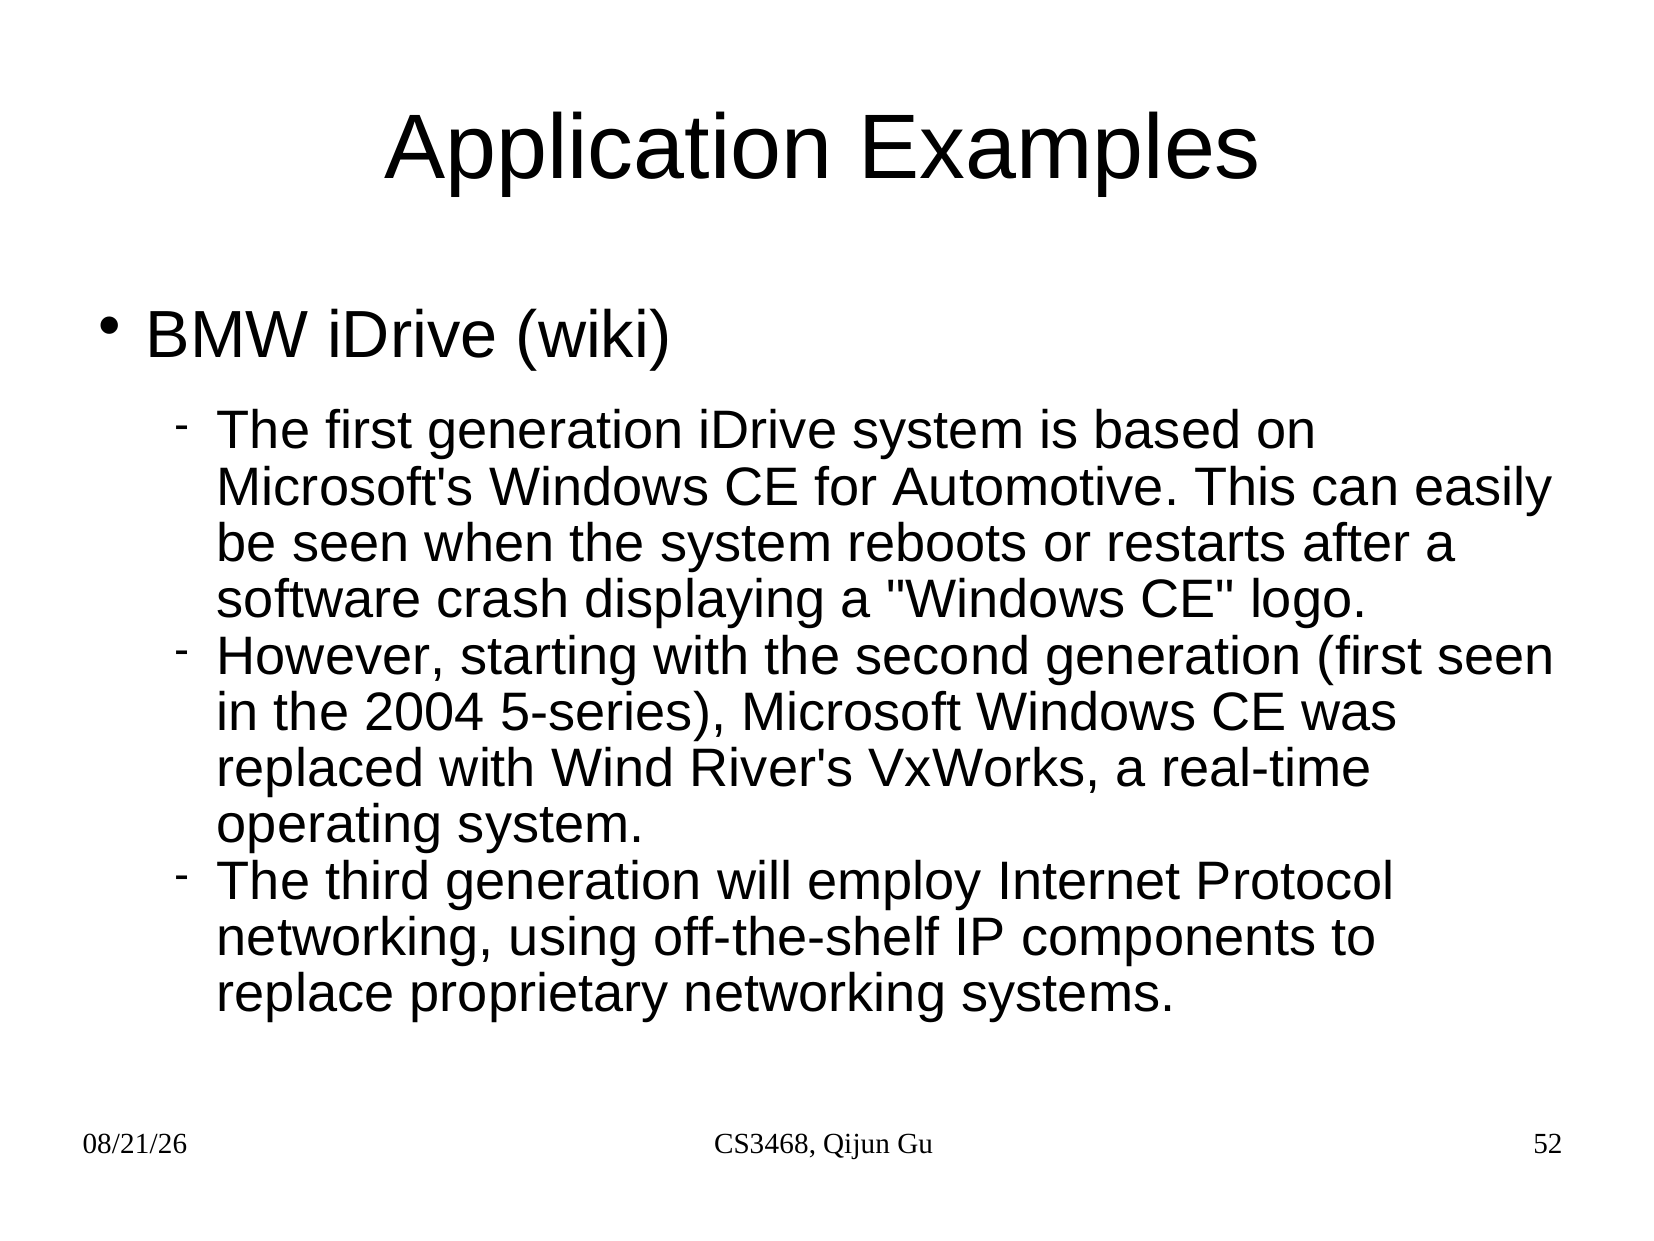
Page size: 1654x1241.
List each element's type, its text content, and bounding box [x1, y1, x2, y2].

list BMW iDrive (wiki)‏ The first generation iDrive system is based on Microsoft's Windows CE for Automotive. This can easily be seen when the system reboots or restarts after a software crash displaying a "Windows CE" logo. However, starting with the second generation (first seen in the 2004 5-series), Microsoft Windows CE was replaced with Wind River's VxWorks, a real-time operating system. The third generation will employ Internet Protocol networking, using off-the-shelf IP components to replace proprietary networking systems. [82, 290, 1564, 1088]
title Application Examples [82, 56, 1564, 243]
